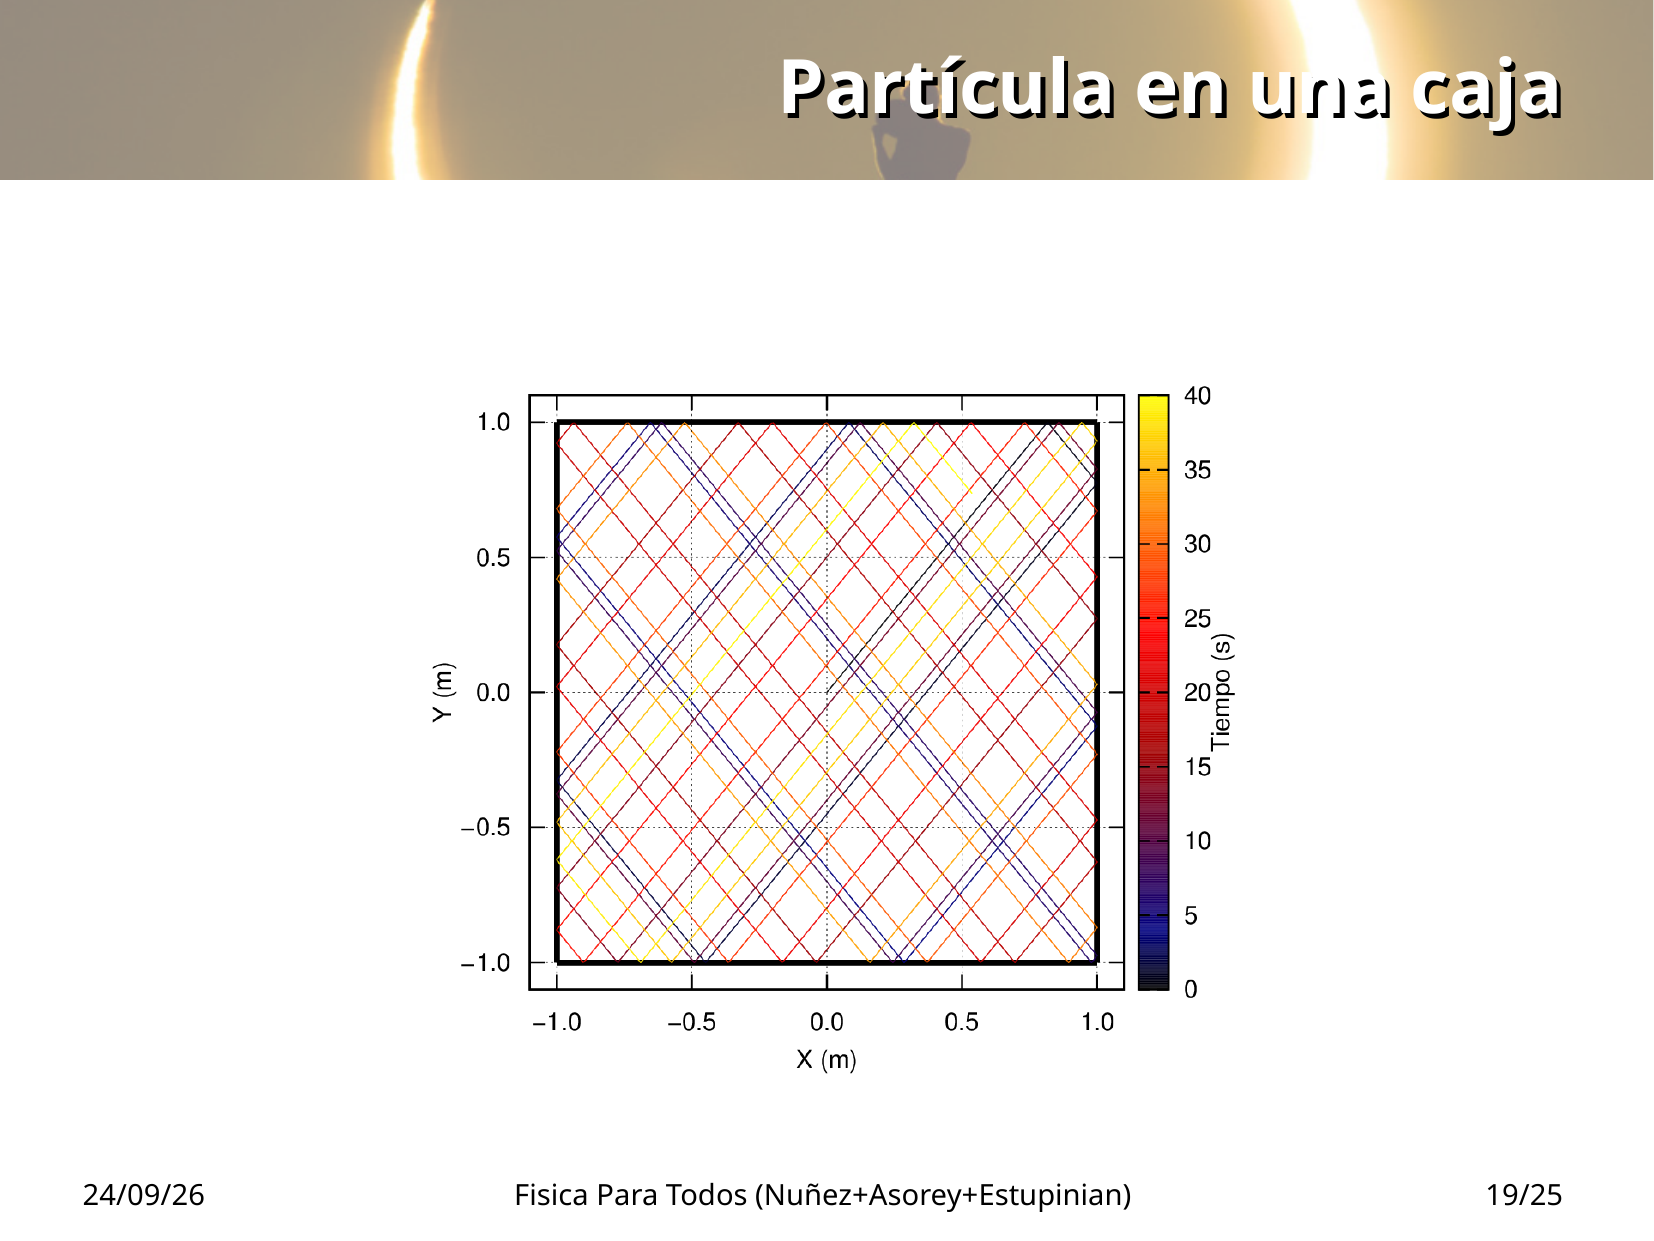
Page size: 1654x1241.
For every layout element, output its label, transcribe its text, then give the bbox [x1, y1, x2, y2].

title Partícula en una caja [75, 19, 1564, 151]
picture [183, 254, 1470, 1156]
picture [0, 0, 1654, 180]
